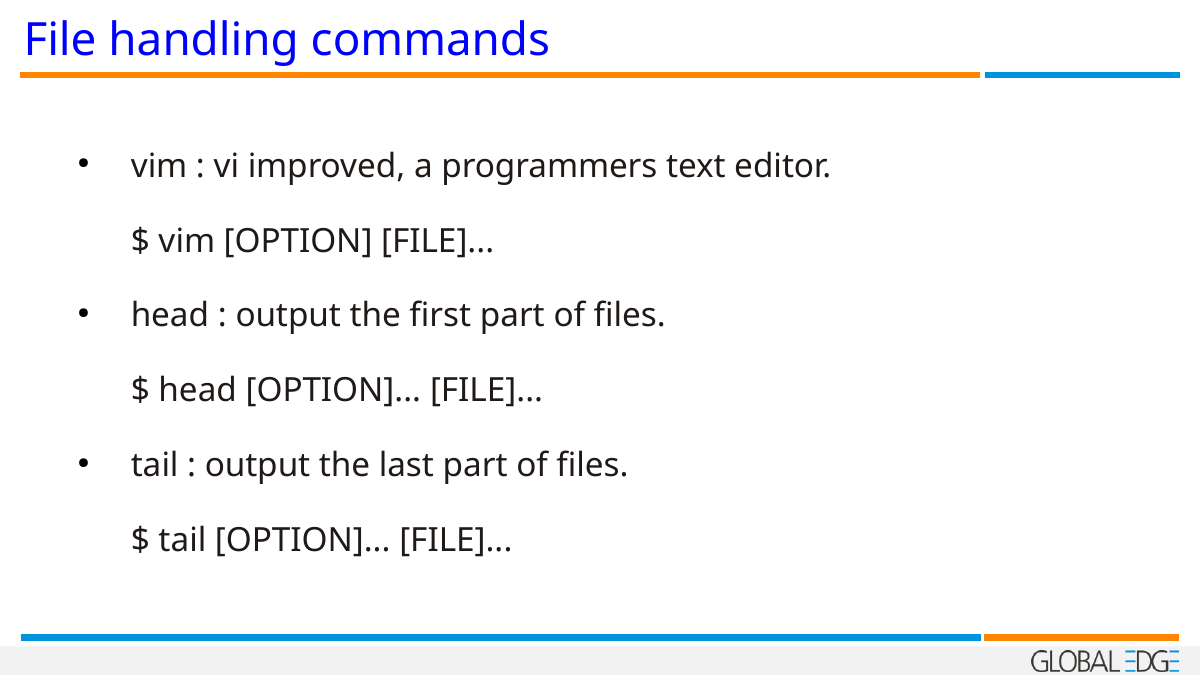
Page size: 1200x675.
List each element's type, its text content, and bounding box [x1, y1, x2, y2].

list vim : vi improved, a programmers text editor. $ vim [OPTION] [FILE]... head : output the first part of files. $ head [OPTION]... [FILE]... tail : output the last part of files. $ tail [OPTION]... [FILE]... [60, 141, 1140, 579]
title File handling commands [23, 11, 1099, 65]
picture [1031, 650, 1179, 672]
